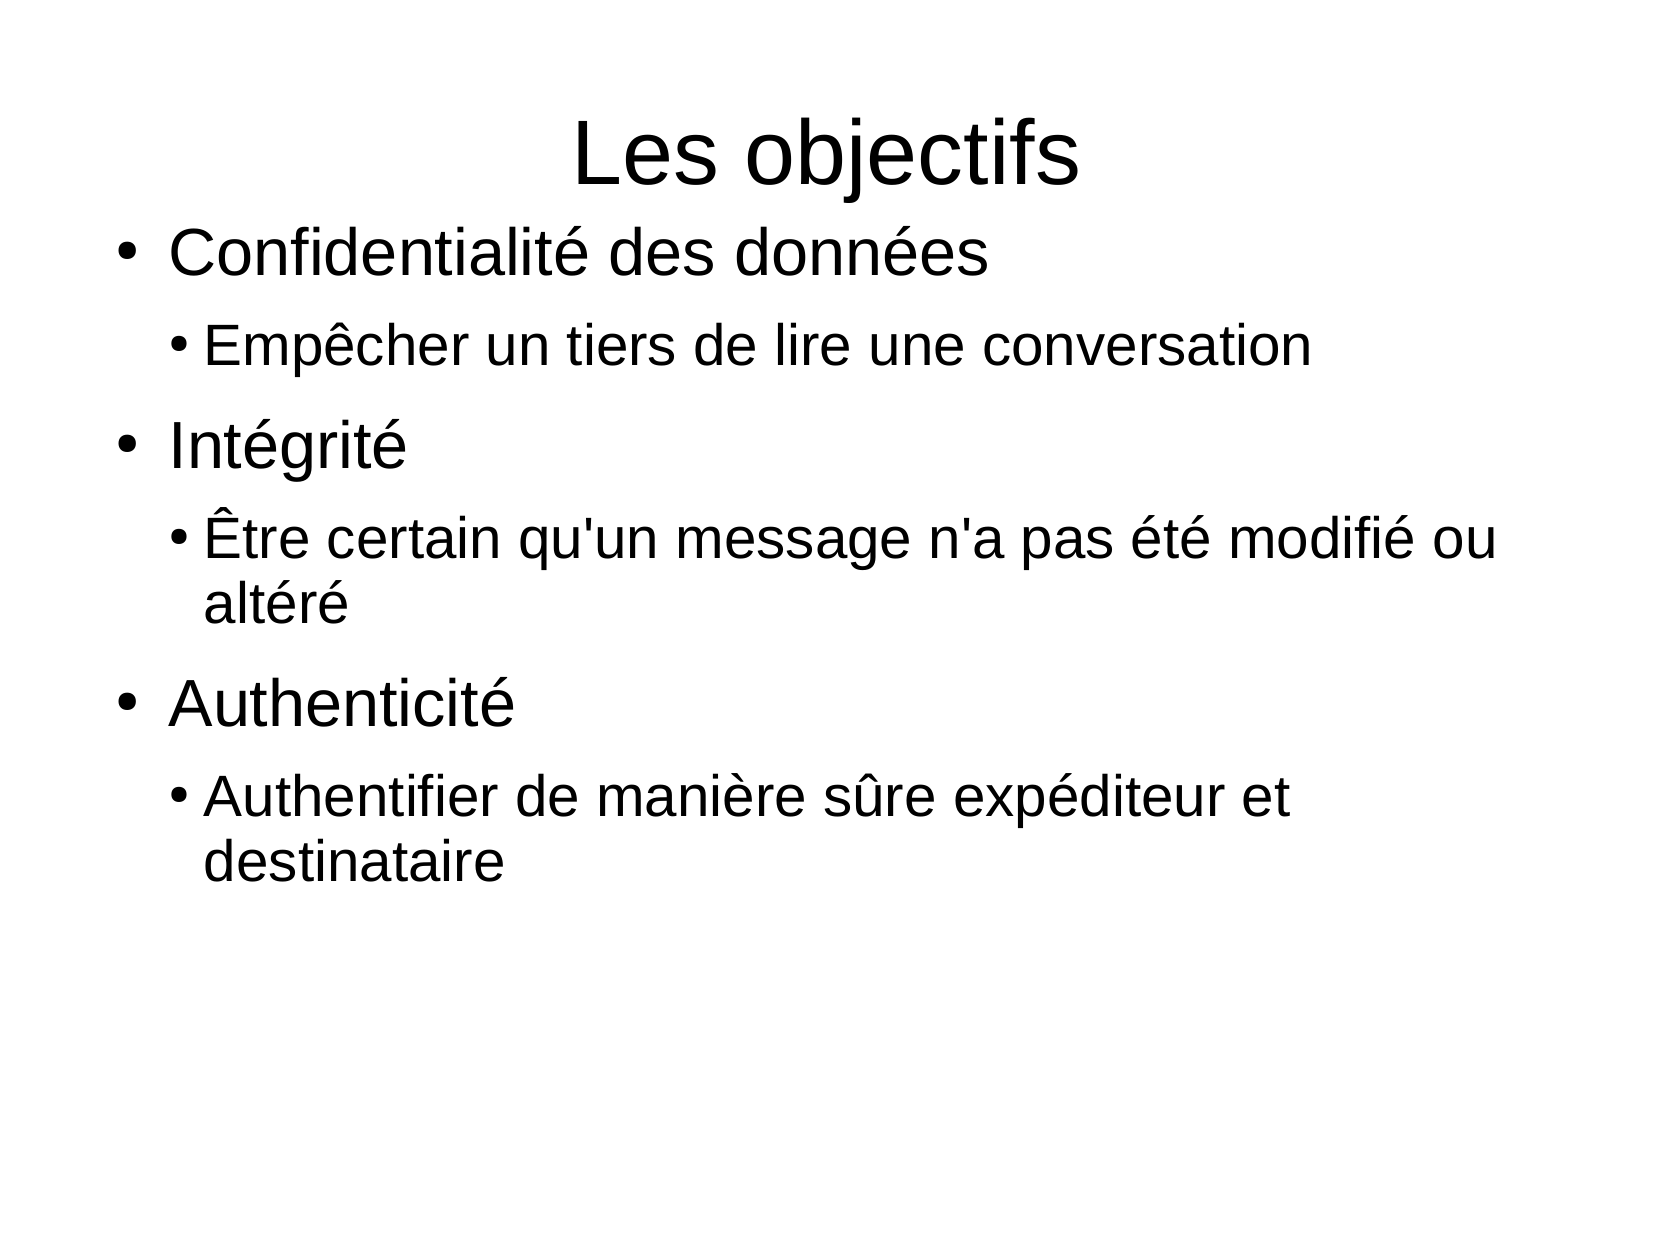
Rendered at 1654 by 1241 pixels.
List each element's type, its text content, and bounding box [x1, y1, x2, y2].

title Les objectifs [82, 49, 1571, 257]
list Confidentialité des données Empêcher un tiers de lire une conversation Intégrité Être certain qu'un message n'a pas été modifié ou altéré Authenticité Authentifier de manière sûre expéditeur et destinataire [97, 214, 1586, 1127]
